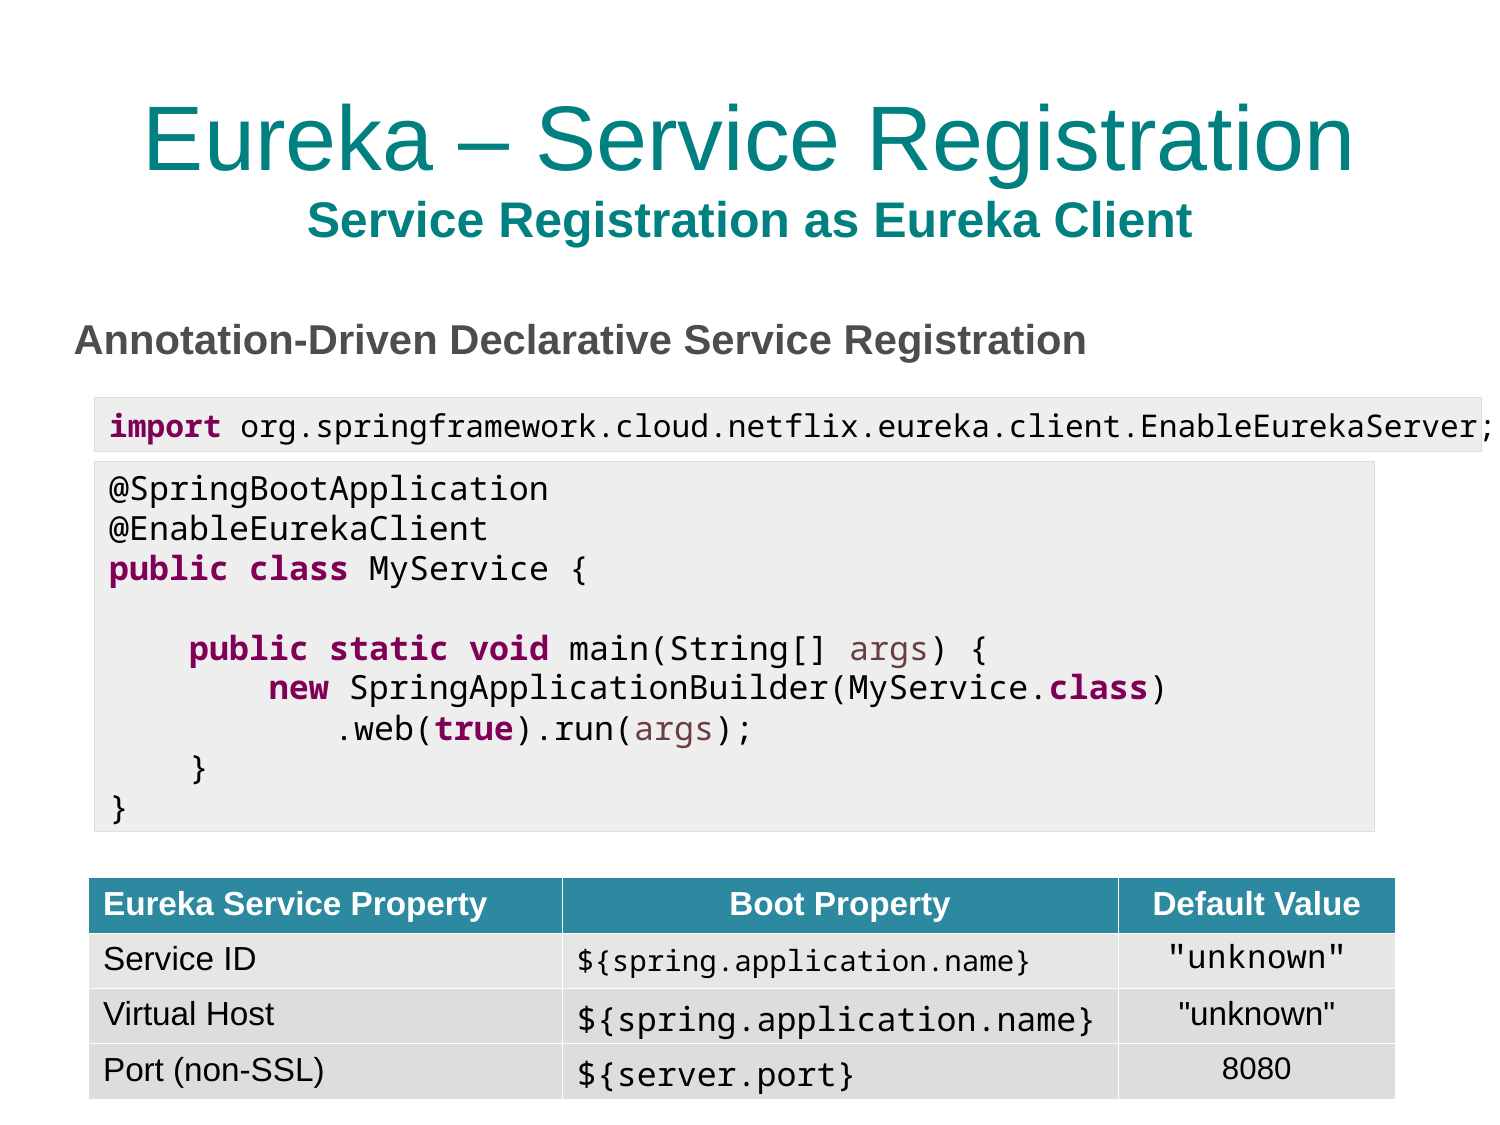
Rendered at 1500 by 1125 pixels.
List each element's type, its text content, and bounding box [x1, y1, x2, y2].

table_header Eureka Service Property [89, 878, 562, 933]
table_cell "unknown" [1119, 989, 1395, 1043]
table_cell Service ID [89, 934, 562, 988]
table_cell ${server.port} [563, 1044, 1118, 1099]
table_cell "unknown" [1119, 934, 1395, 988]
table_cell Virtual Host [89, 989, 562, 1043]
table_header Boot Property [563, 878, 1118, 933]
table_cell Port (non-SSL) [89, 1044, 562, 1099]
table_header Default Value [1119, 878, 1395, 933]
text_box Service Registration as Eureka Client [0, 180, 1500, 255]
text_box import org.springframework.cloud.netflix.eureka.client.EnableEurekaServer; [94, 397, 1482, 452]
text_box Annotation-Driven Declarative Service Registration [58, 305, 1381, 441]
table_cell ${spring.application.name} [563, 989, 1118, 1043]
text_box @SpringBootApplication @EnableEurekaClient public class MyService { public static void main(String[] args) { new SpringApplicationBuilder(MyService.class) .web(true).run(args); } } [94, 461, 1375, 832]
table_cell ${spring.application.name} [563, 934, 1118, 988]
table_cell 8080 [1119, 1044, 1395, 1099]
title Eureka – Service Registration [75, 44, 1425, 180]
